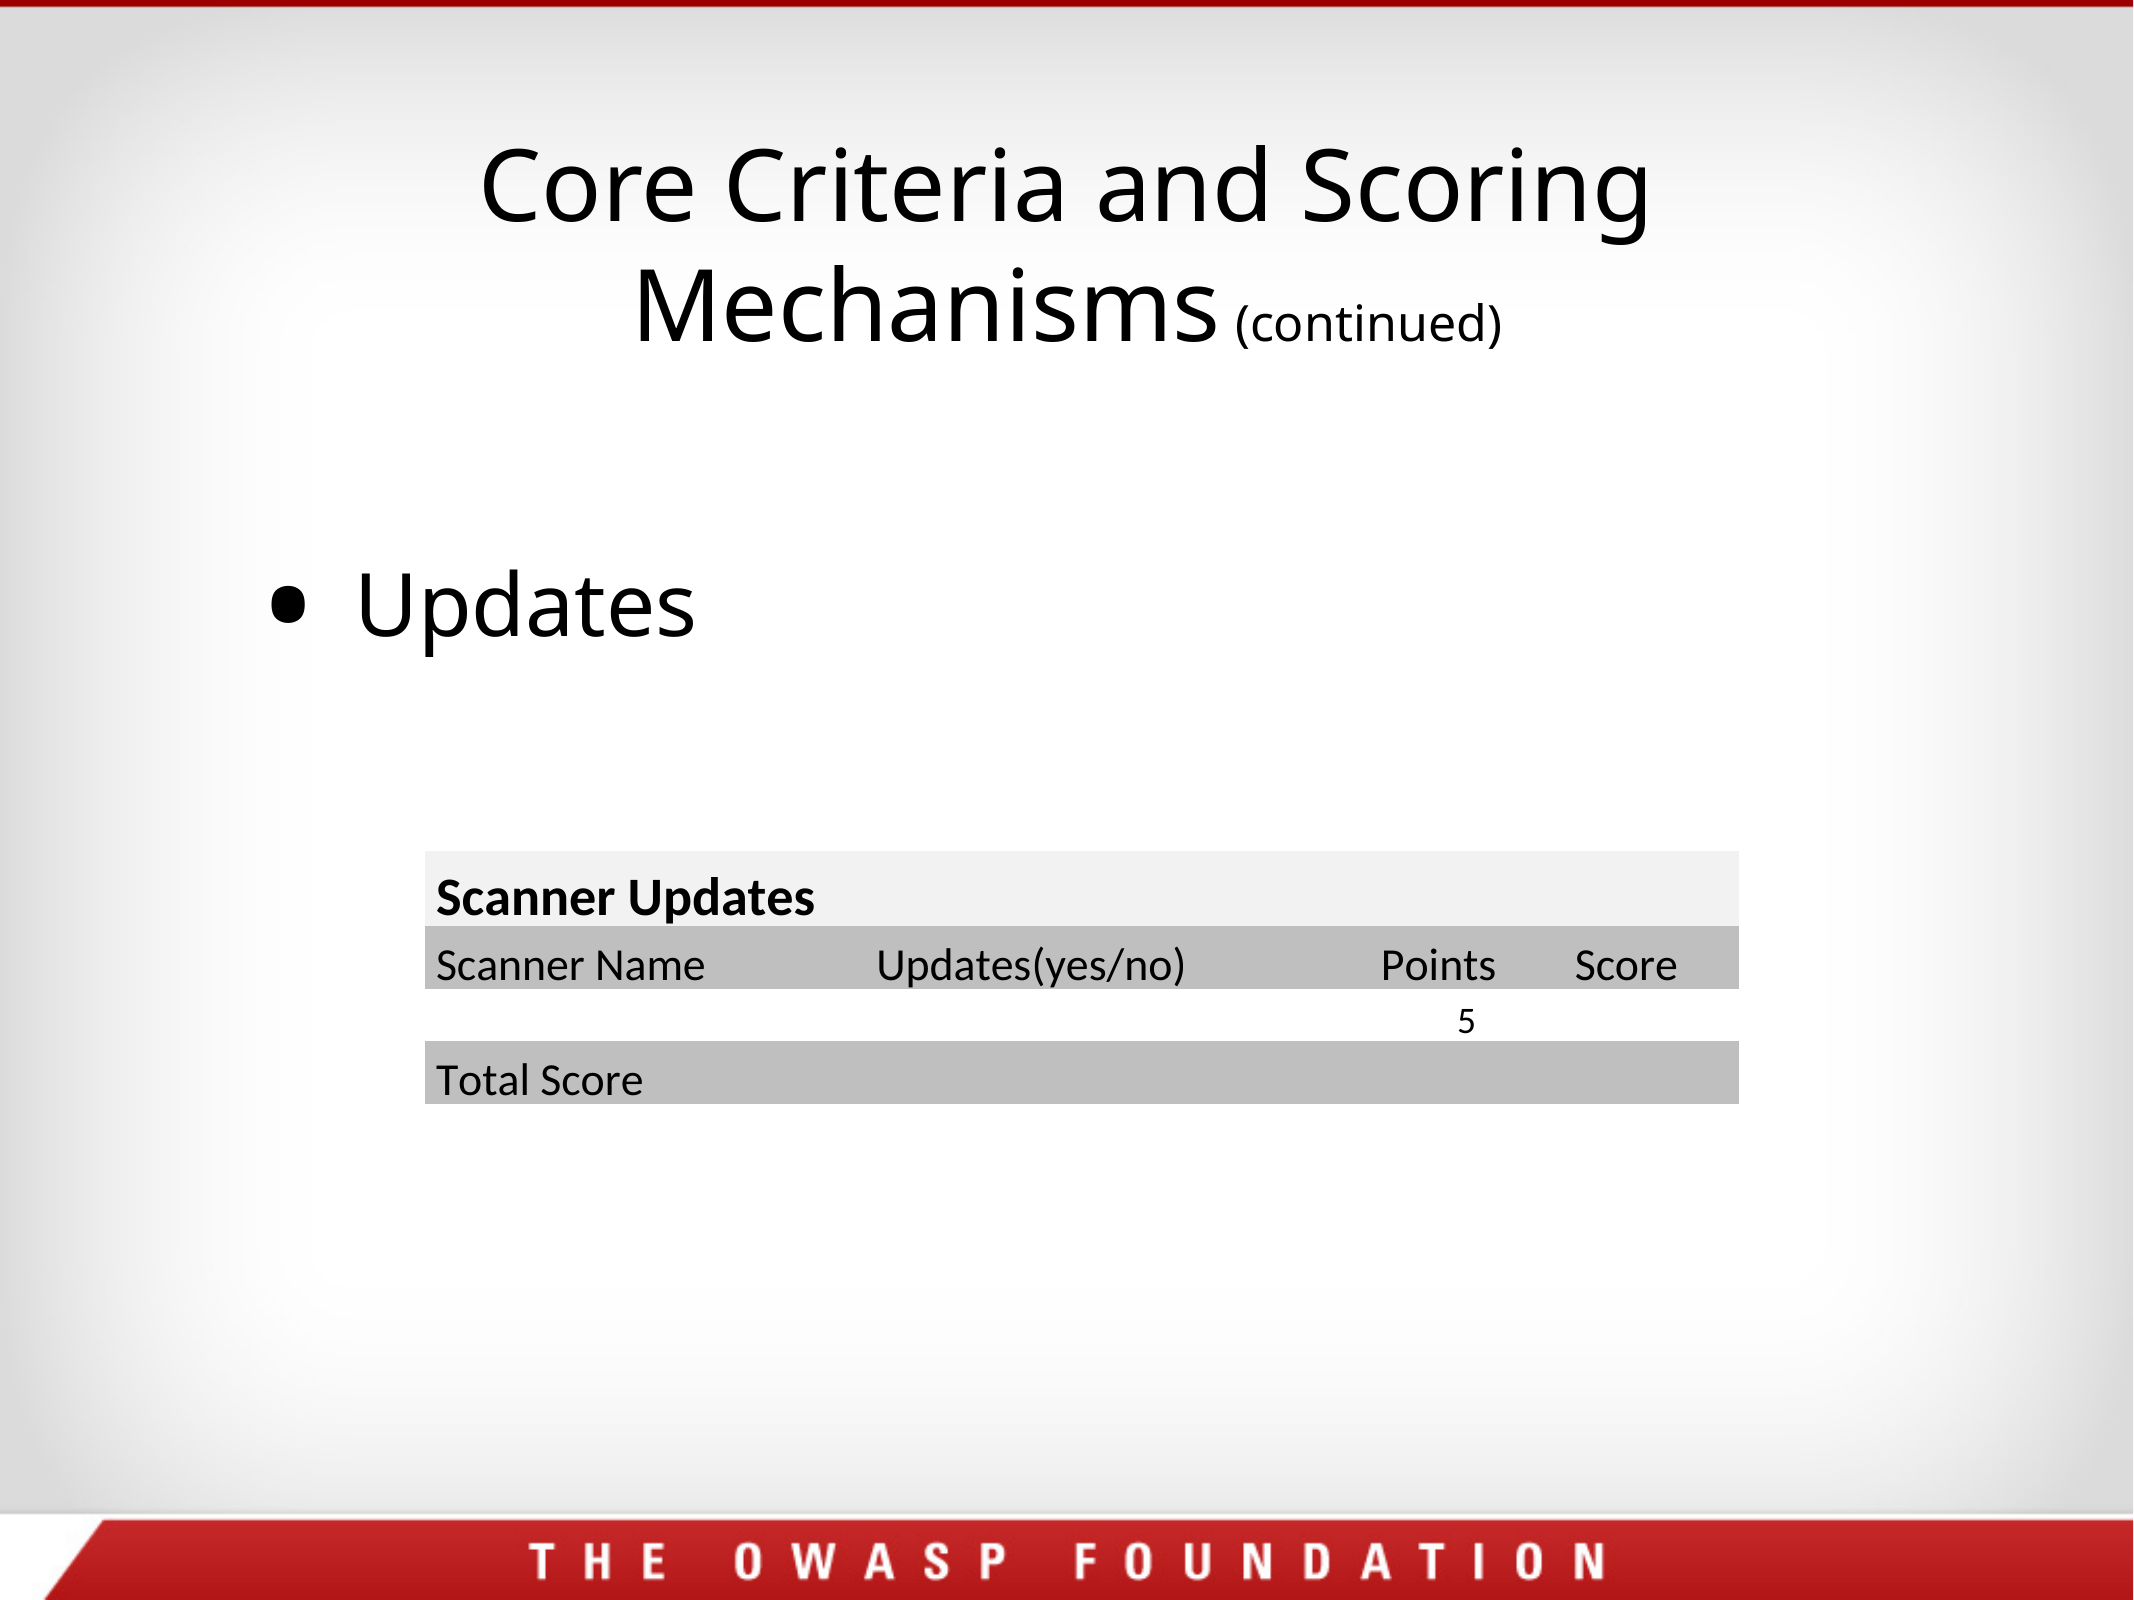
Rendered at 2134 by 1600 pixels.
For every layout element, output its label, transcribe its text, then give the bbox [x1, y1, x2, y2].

table_cell [865, 989, 1370, 1041]
table_cell 5 [1370, 989, 1564, 1041]
table_cell Scanner Name [425, 926, 865, 989]
table_cell Score [1564, 926, 1739, 989]
picture [0, 0, 2134, 1600]
table_cell [1564, 1041, 1739, 1104]
list Updates [208, 454, 1925, 1510]
title Core Criteria and Scoring Mechanisms (continued) [208, 22, 1925, 454]
table_cell Total Score [425, 1041, 1564, 1104]
table_cell [1564, 989, 1739, 1041]
table_cell [425, 989, 865, 1041]
table_header Scanner Updates [425, 851, 1739, 926]
table_cell Updates(yes/no) [865, 926, 1370, 989]
table_cell Points [1370, 926, 1564, 989]
